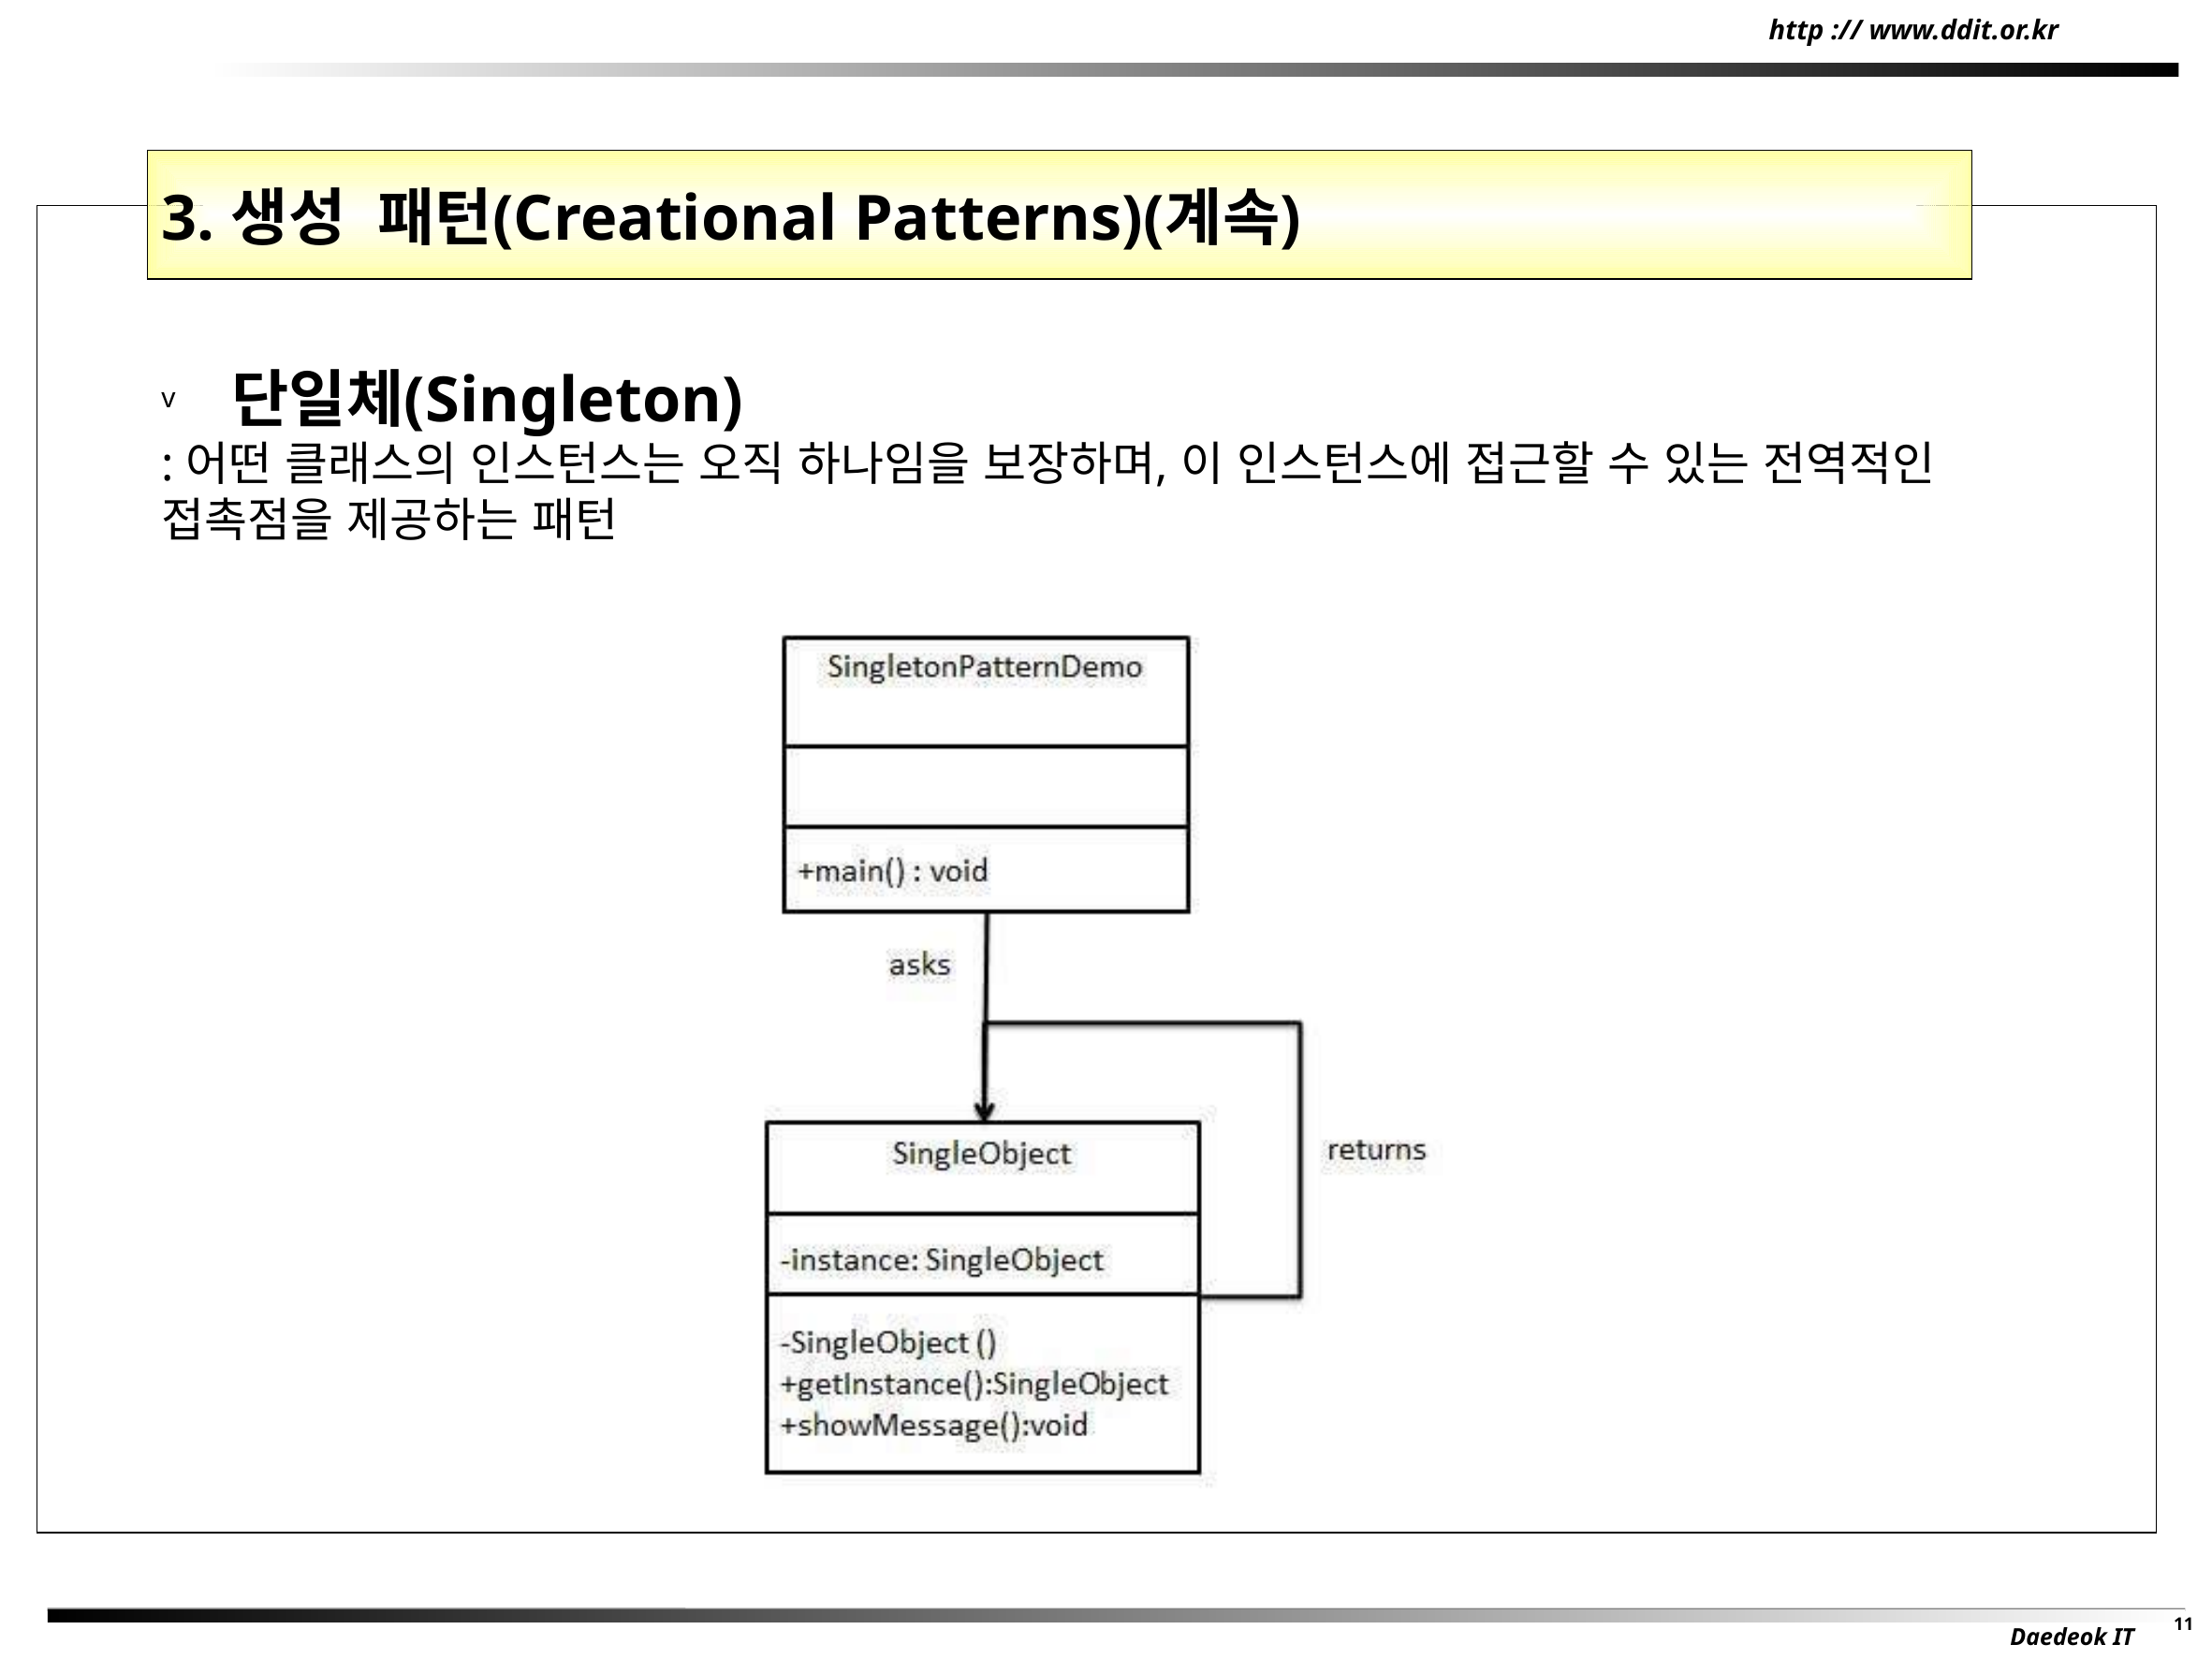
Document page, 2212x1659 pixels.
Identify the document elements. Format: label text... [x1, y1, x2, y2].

text_box 3. 생성 패턴(Creational Patterns)(계속) [147, 150, 1972, 280]
picture [748, 619, 1445, 1490]
text_box 단일체(Singleton) : 어떤 클래스의 인스턴스는 오직 하나임을 보장하며, 이 인스턴스에 접근할 수 있는 전역적인 접촉점을 제공하는 패턴 [147, 352, 2046, 554]
